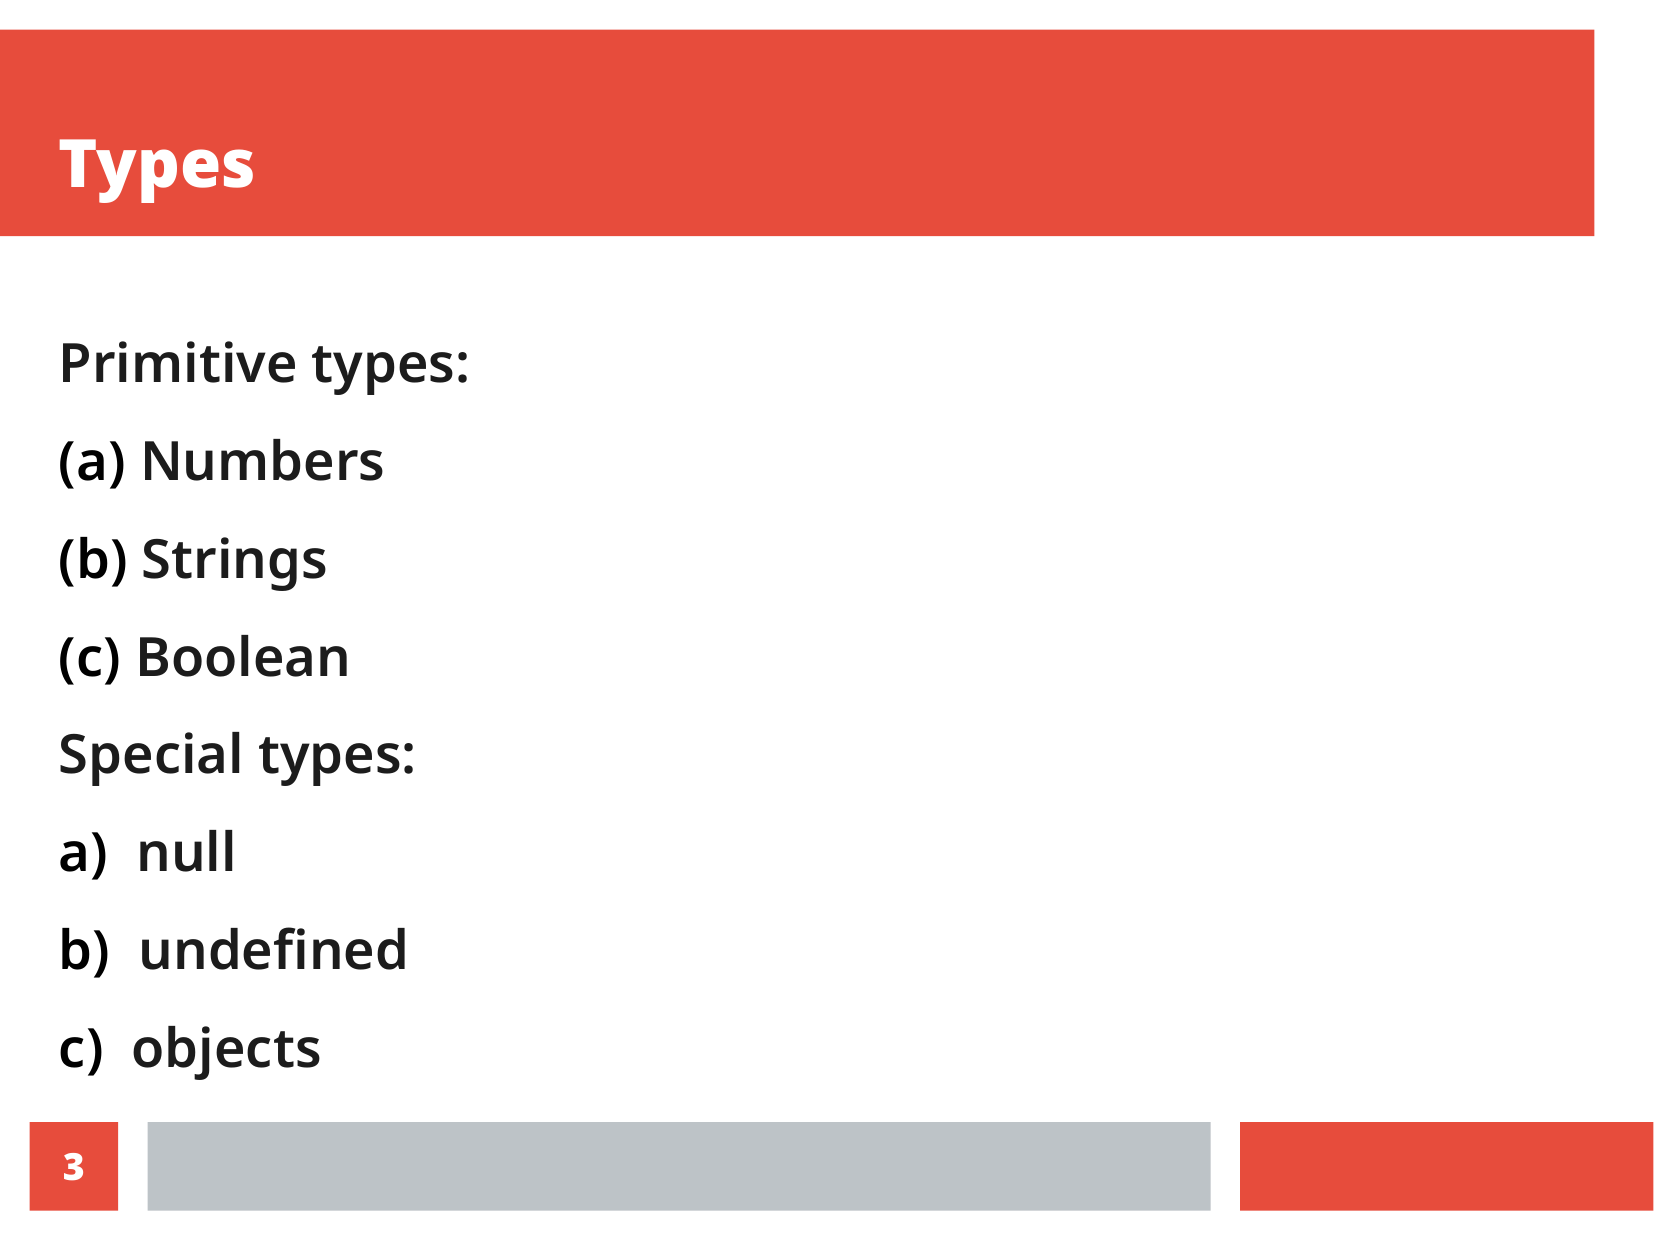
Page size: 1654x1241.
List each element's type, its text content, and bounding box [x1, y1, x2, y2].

title Types [59, 59, 1595, 207]
list Primitive types: Numbers Strings Boolean Special types: null undefined objects [59, 324, 1565, 1093]
